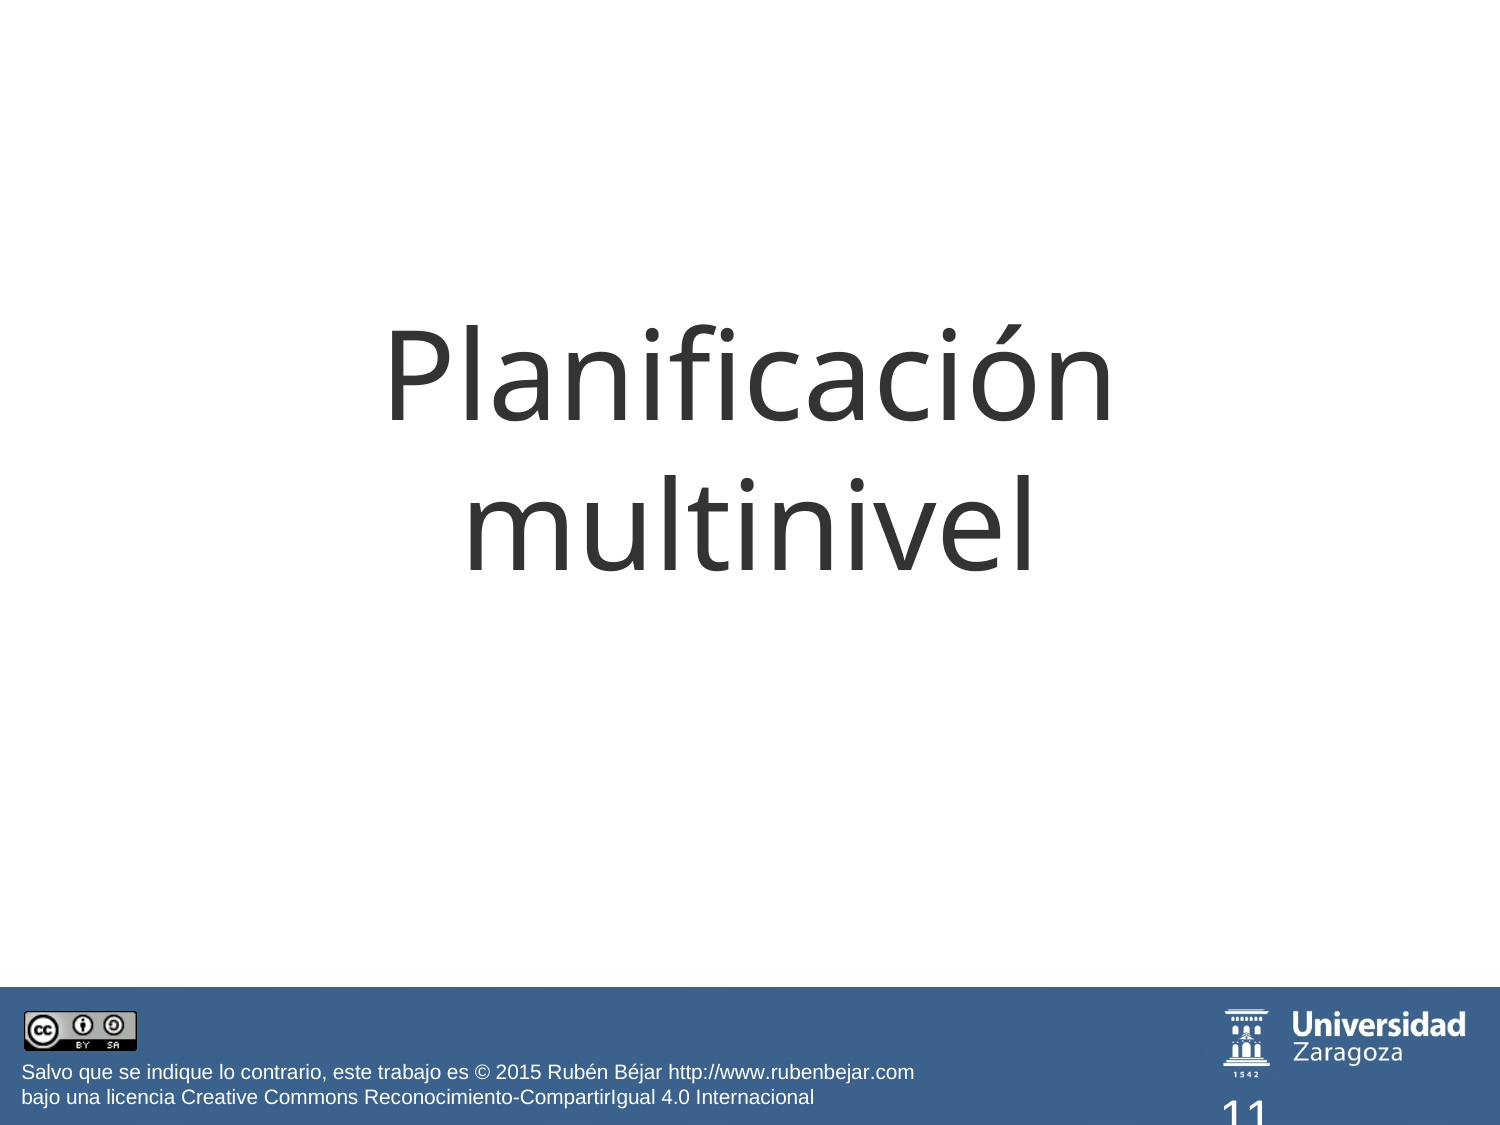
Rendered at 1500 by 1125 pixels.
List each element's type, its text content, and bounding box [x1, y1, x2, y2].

text_box Planificación multinivel [169, 307, 1331, 585]
picture [0, 987, 1500, 1125]
